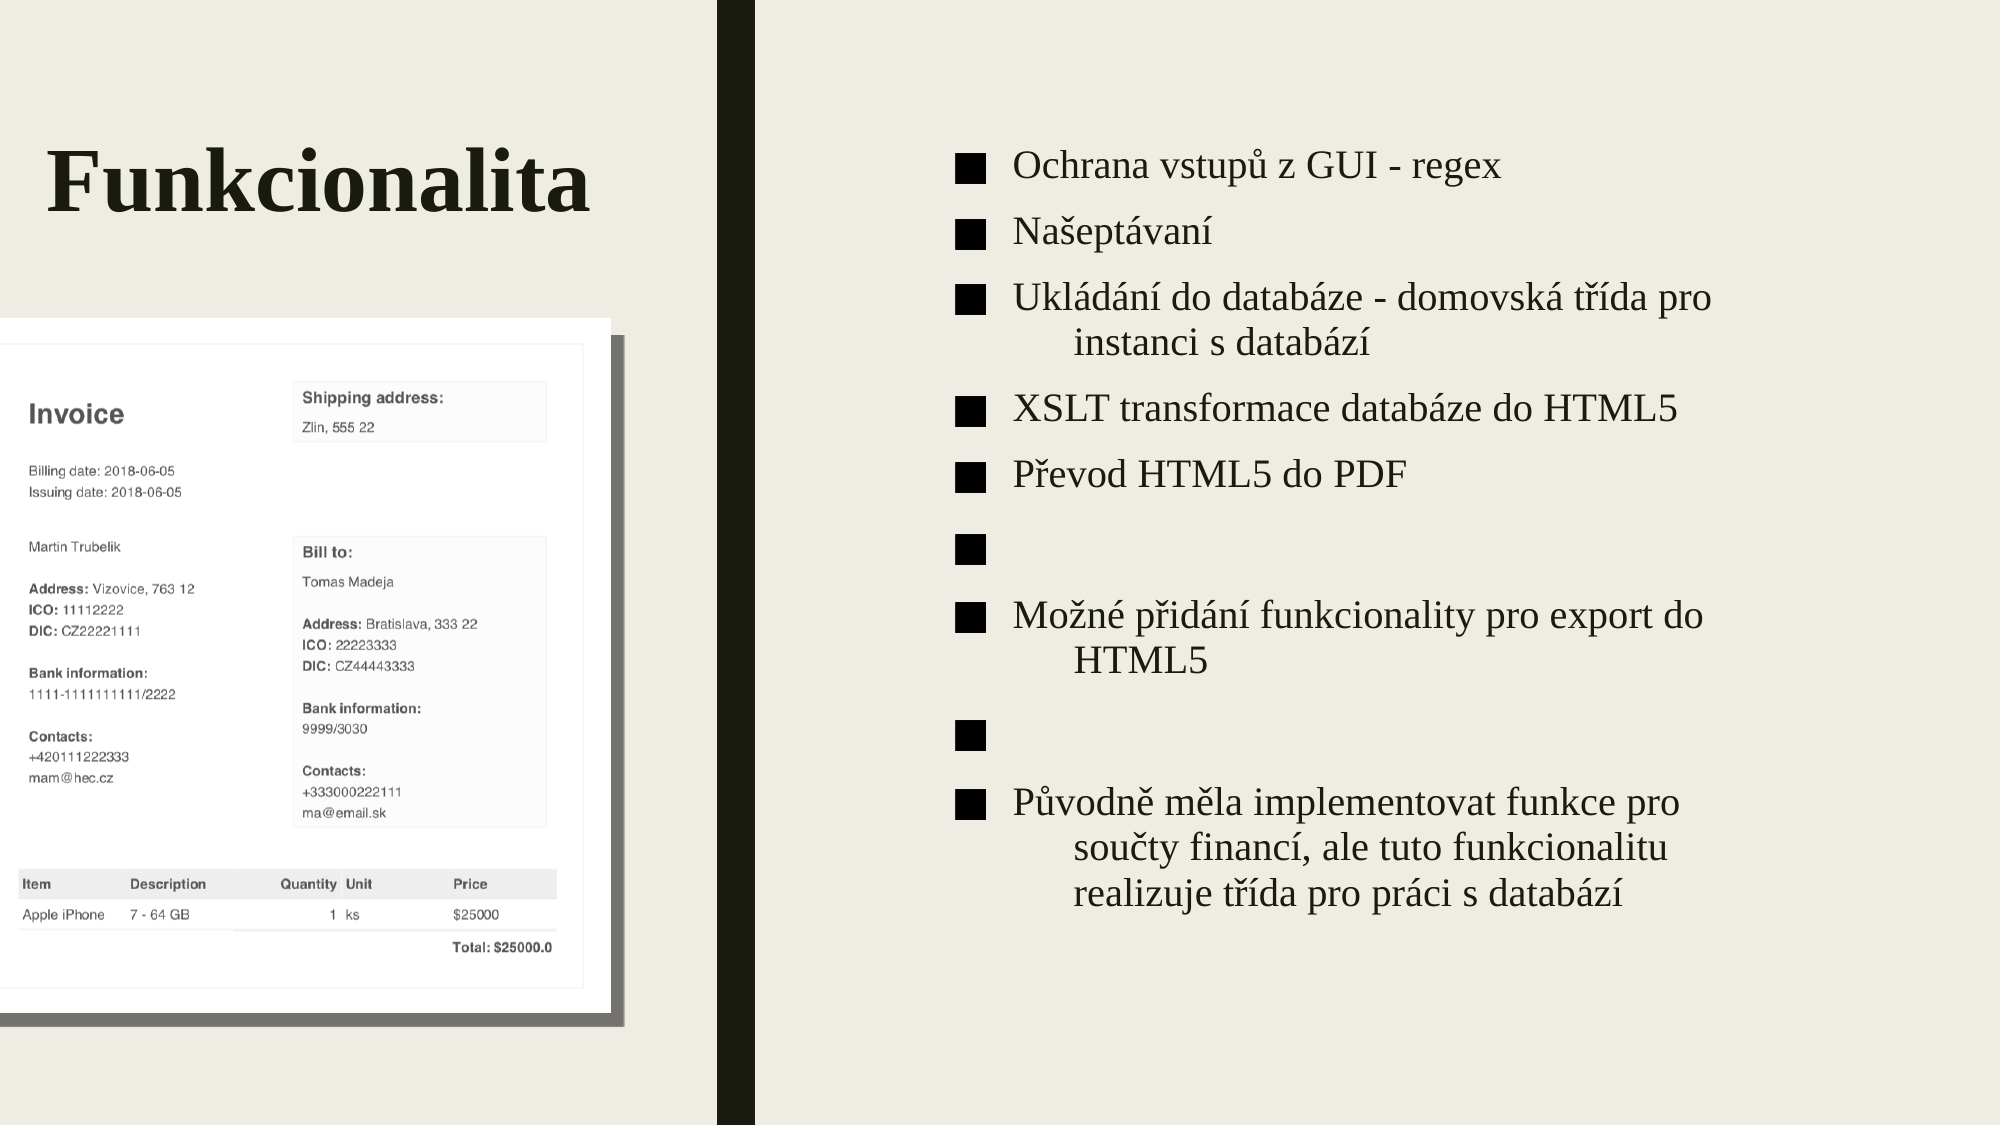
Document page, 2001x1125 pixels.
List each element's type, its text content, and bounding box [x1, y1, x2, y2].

title Funkcionalita [31, 125, 635, 253]
text_box Ochrana vstupů z GUI - regex Našeptávaní Ukládání do databáze - domovská třída pro instanci s databází XSLT transformace databáze do HTML5 Převod HTML5 do PDF Možné přidání funkcionality pro export do HTML5 Původně měla implementovat funkce pro součty financí, ale tuto funkcionalitu realizuje třída pro práci s databází [936, 134, 1791, 929]
text_box [0, 0, 2000, 1125]
picture [0, 318, 611, 1013]
